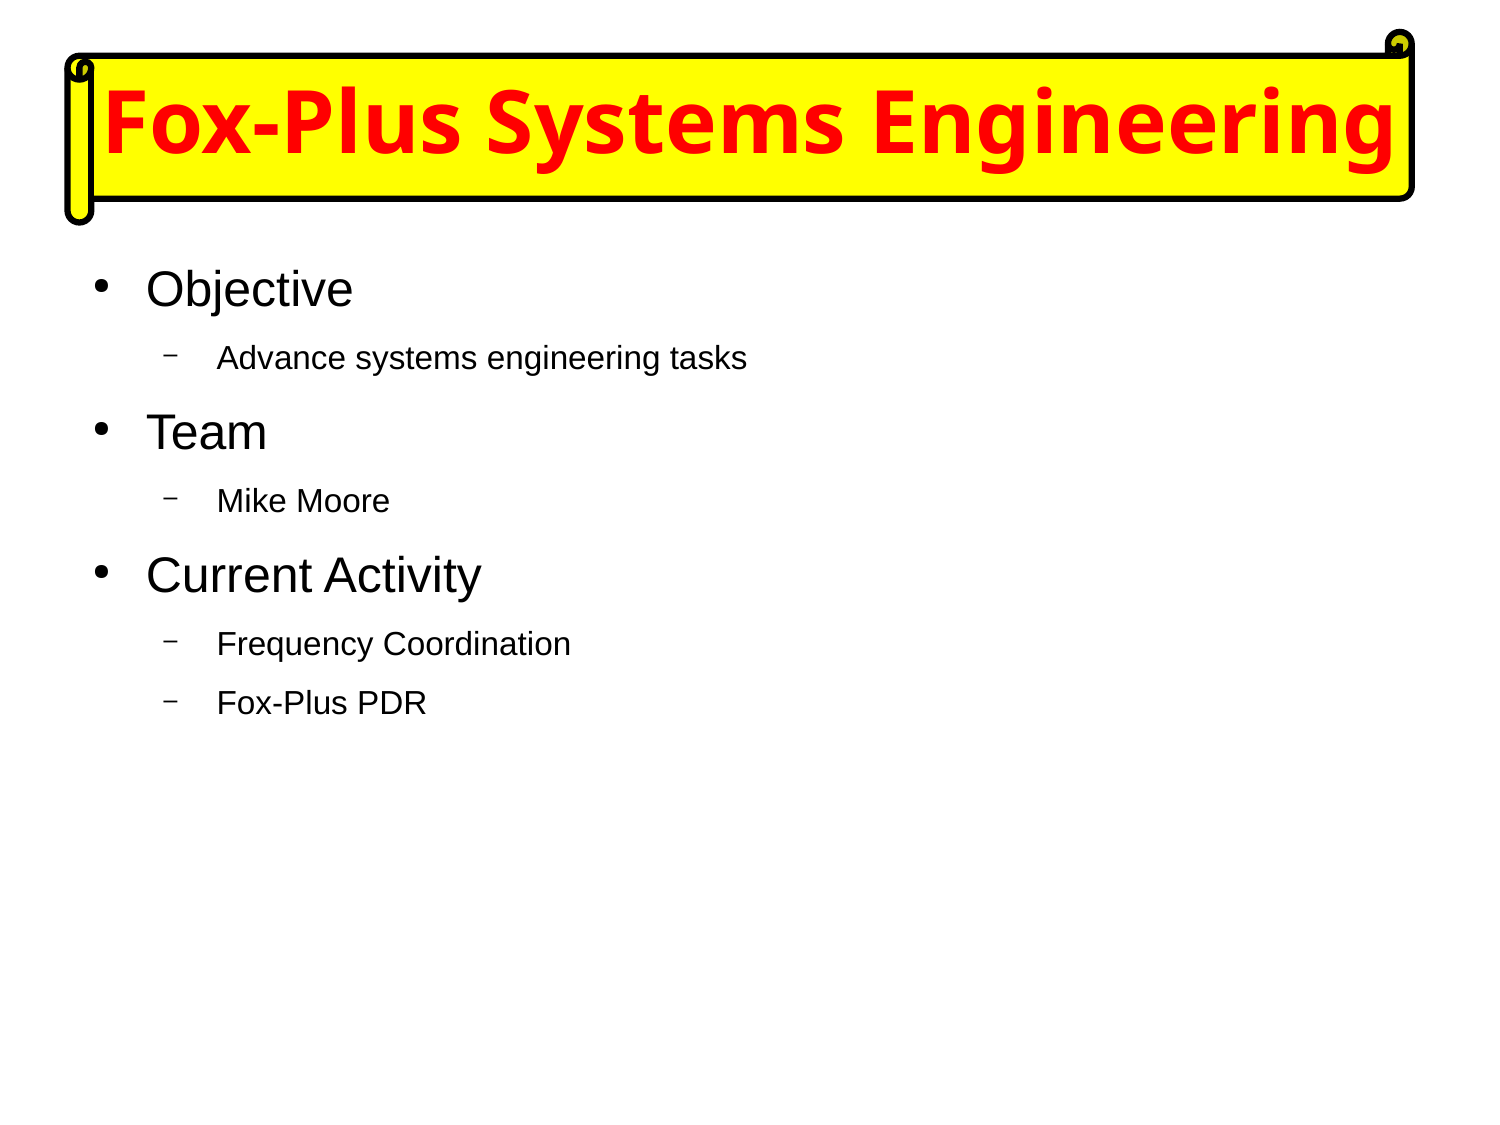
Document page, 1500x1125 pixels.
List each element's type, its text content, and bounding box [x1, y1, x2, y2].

text_box [72, 31, 1412, 58]
text_box [67, 179, 1412, 223]
text_box Fox-Plus Systems Engineering [0, 58, 1500, 179]
list Objective Advance systems engineering tasks Team Mike Moore Current Activity Frequency Coordination Fox-Plus PDR [75, 263, 1425, 916]
